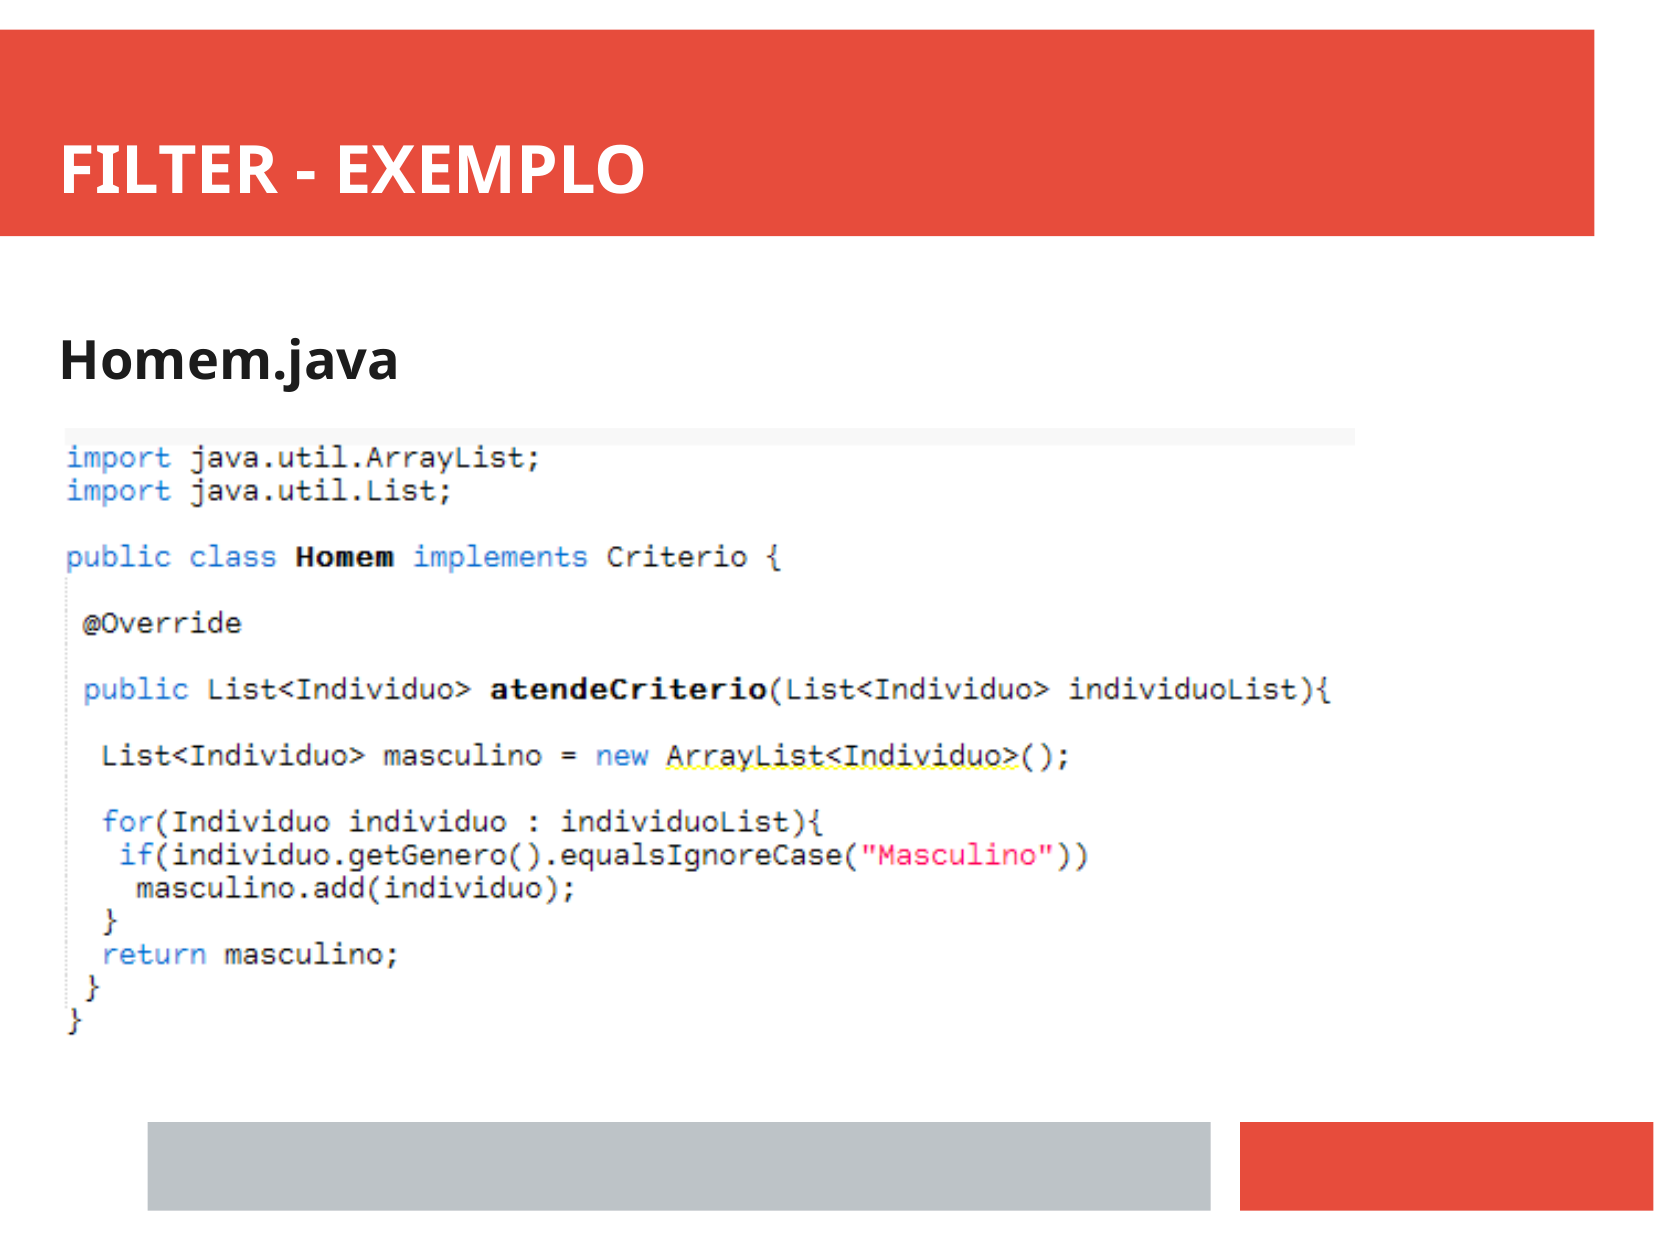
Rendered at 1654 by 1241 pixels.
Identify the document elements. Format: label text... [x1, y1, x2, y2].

picture [59, 428, 1355, 1075]
text_box Homem.java [59, 324, 1565, 1093]
text_box FILTER - EXEMPLO [59, 59, 1595, 207]
